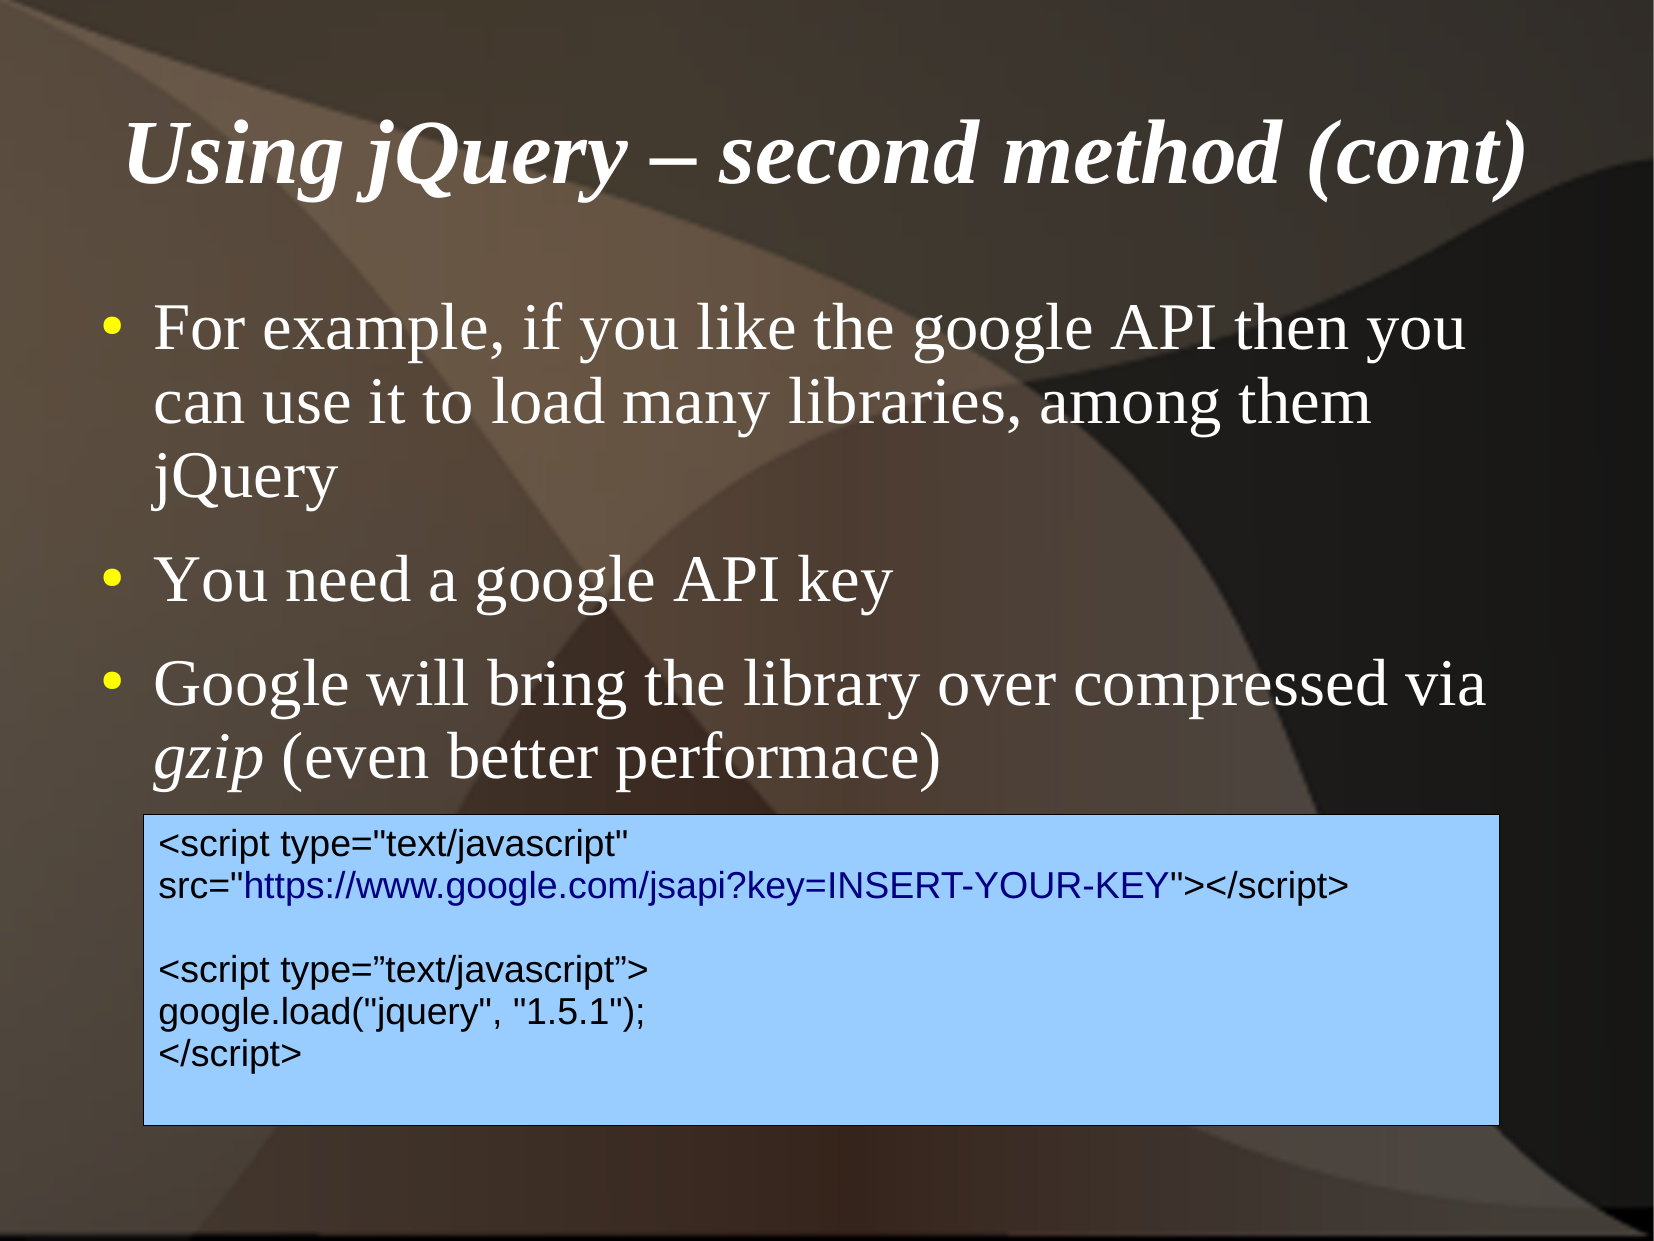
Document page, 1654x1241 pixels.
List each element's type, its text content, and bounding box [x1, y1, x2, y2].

picture [0, 0, 1654, 1241]
list For example, if you like the google API then you can use it to load many libraries, among them jQuery You need a google API key Google will bring the library over compressed via gzip (even better performace) [82, 290, 1571, 1094]
title Using jQuery – second method (cont) [82, 56, 1571, 250]
text_box <script type="text/javascript" src="https://www.google.com/jsapi?key=INSERT-YOUR-KEY"></script> <script type=”text/javascript”> google.load("jquery", "1.5.1"); </script> [143, 814, 1500, 1126]
